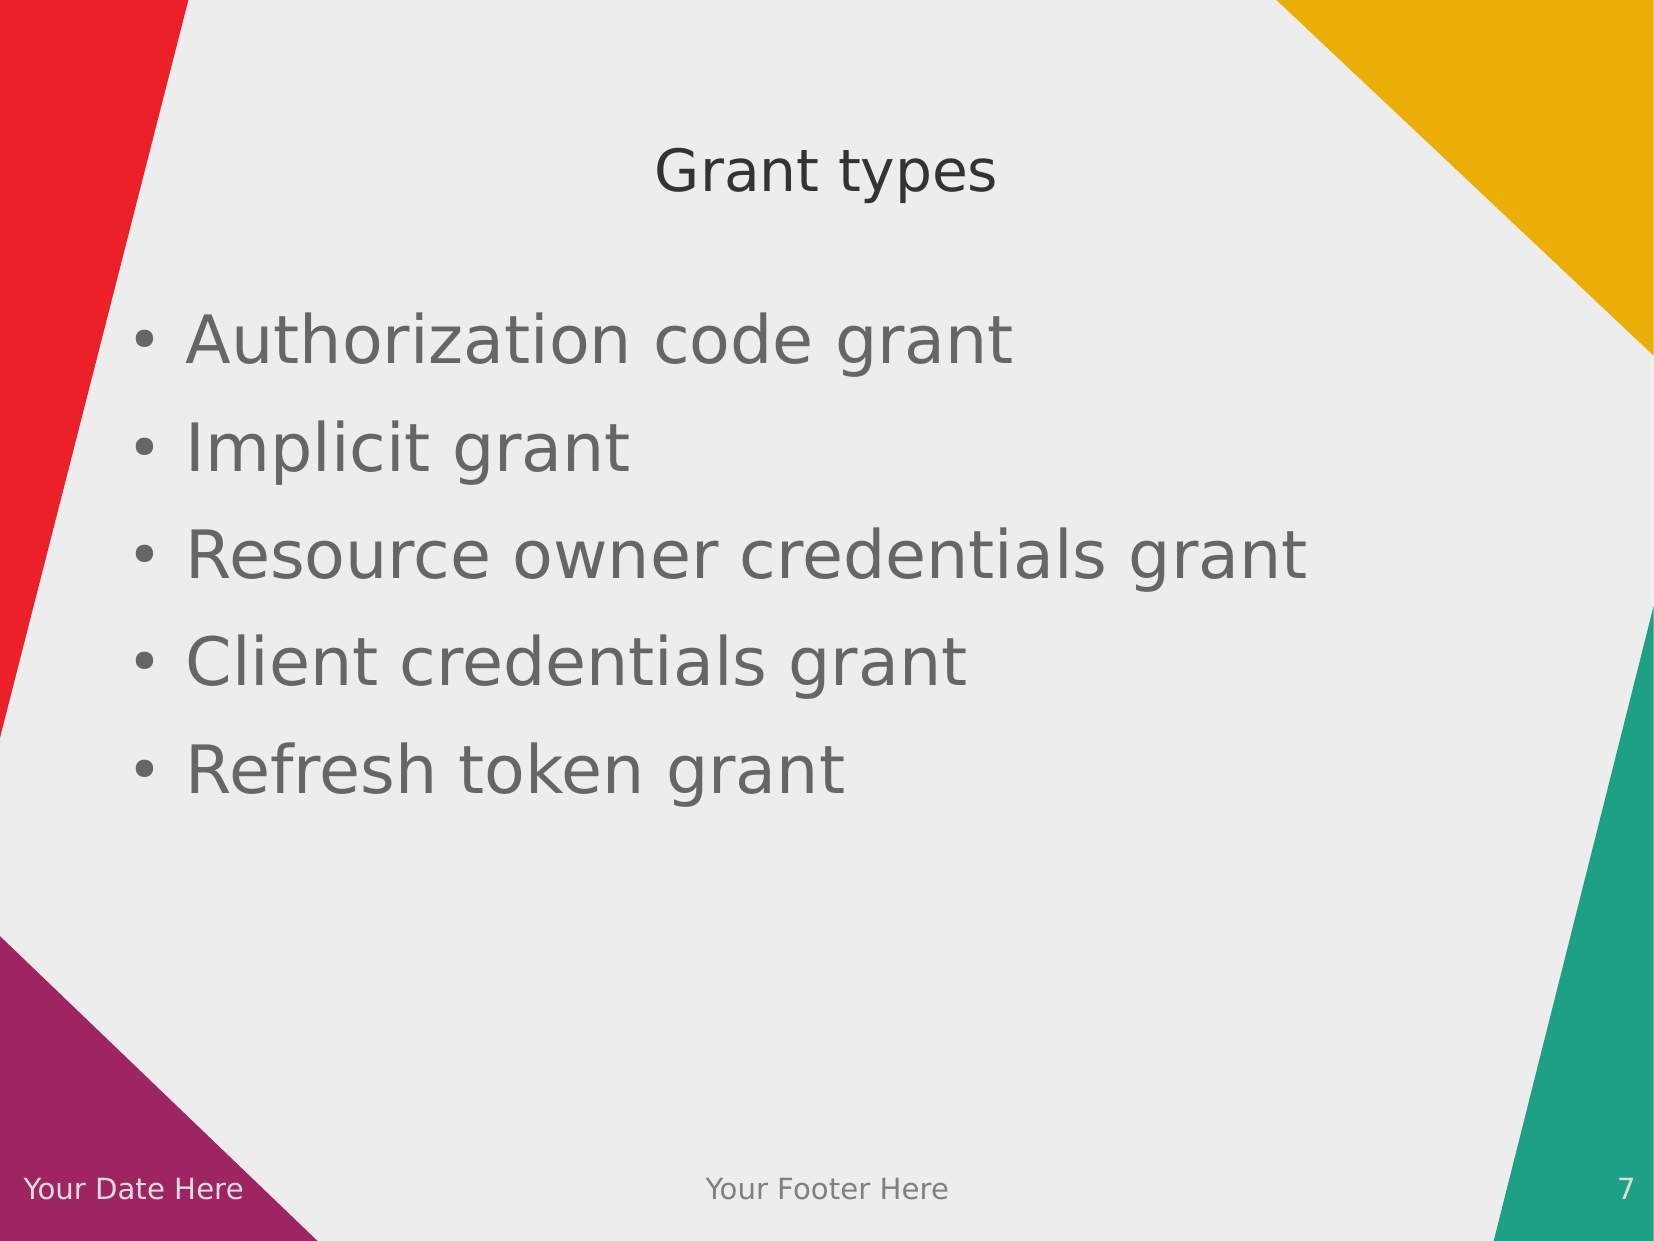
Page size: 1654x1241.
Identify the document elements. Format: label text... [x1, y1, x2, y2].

list Authorization code grant Implicit grant Resource owner credentials grant Client credentials grant Refresh token grant [114, 302, 1539, 1033]
title Grant types [114, 73, 1539, 271]
